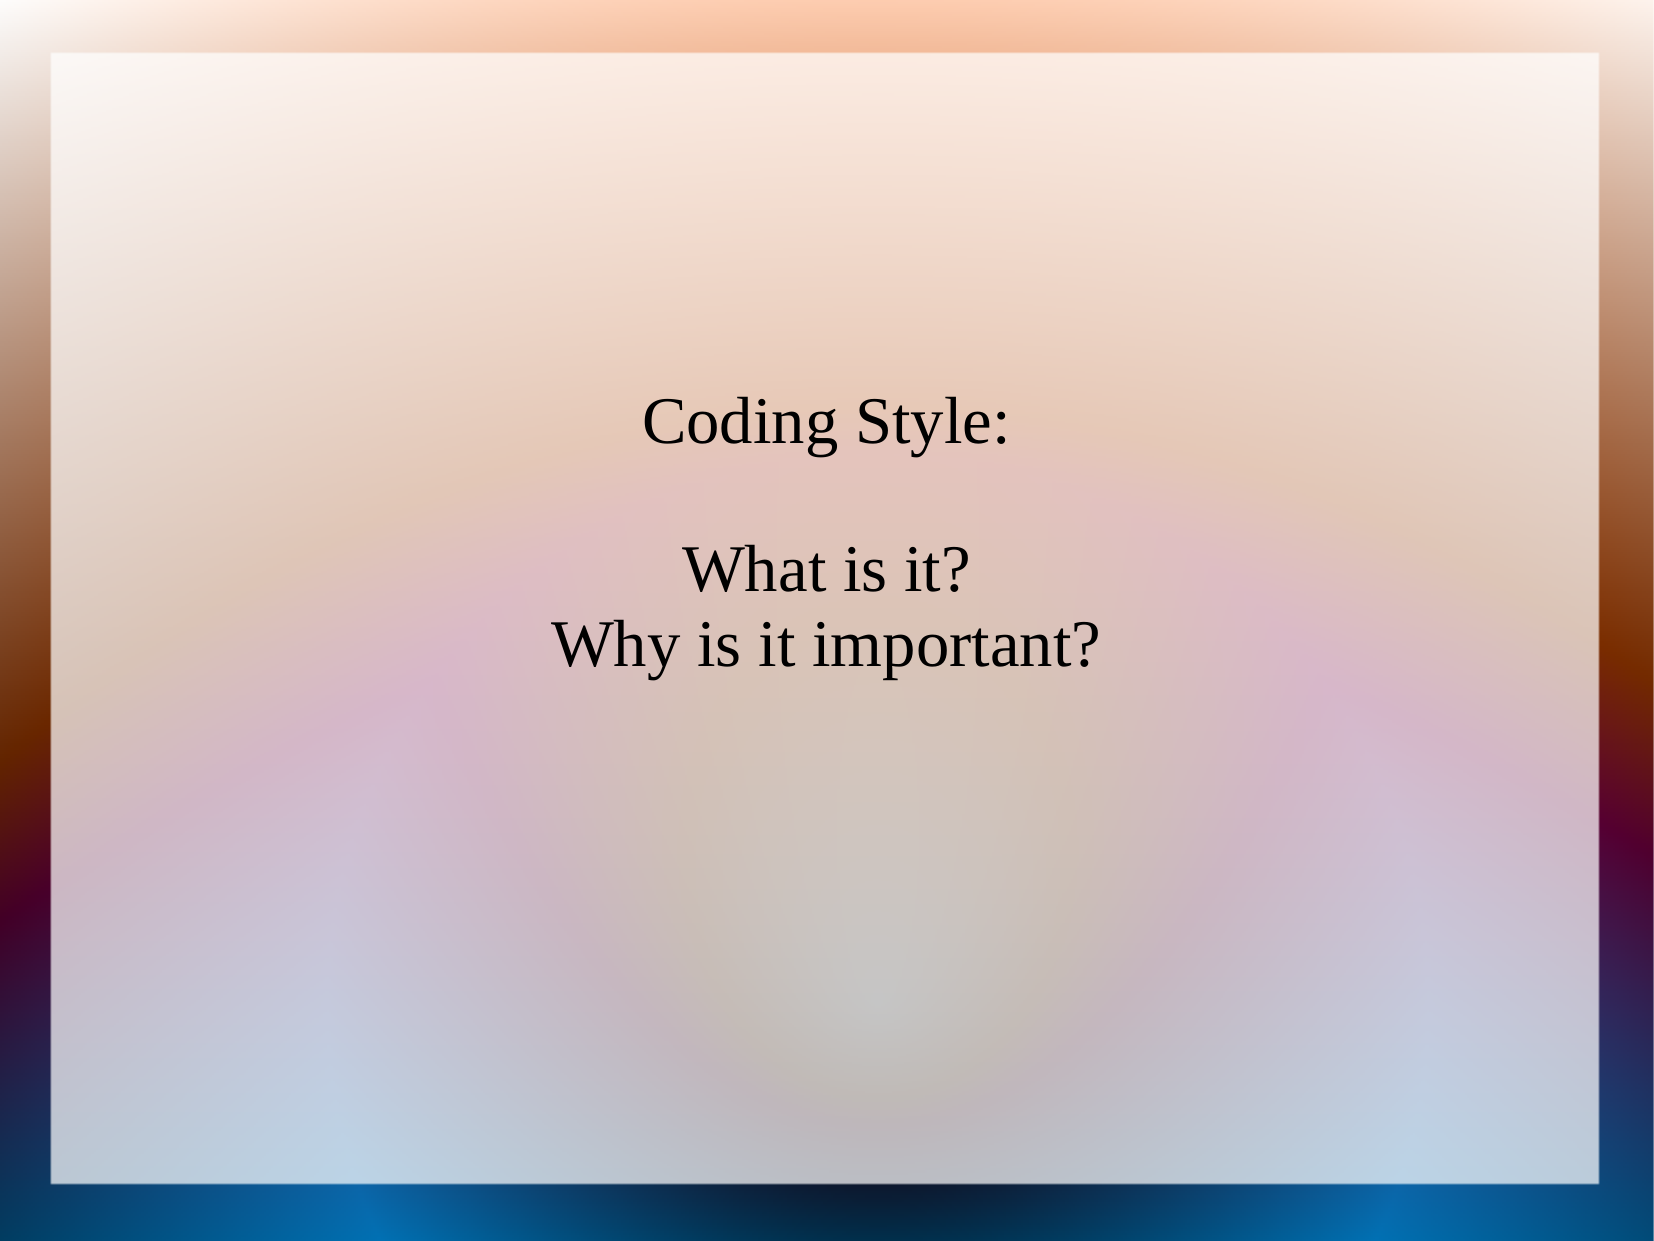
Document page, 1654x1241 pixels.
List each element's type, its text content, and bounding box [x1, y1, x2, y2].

subtitle Coding Style: What is it? Why is it important? [82, 55, 1571, 1010]
picture [0, 0, 1654, 1241]
